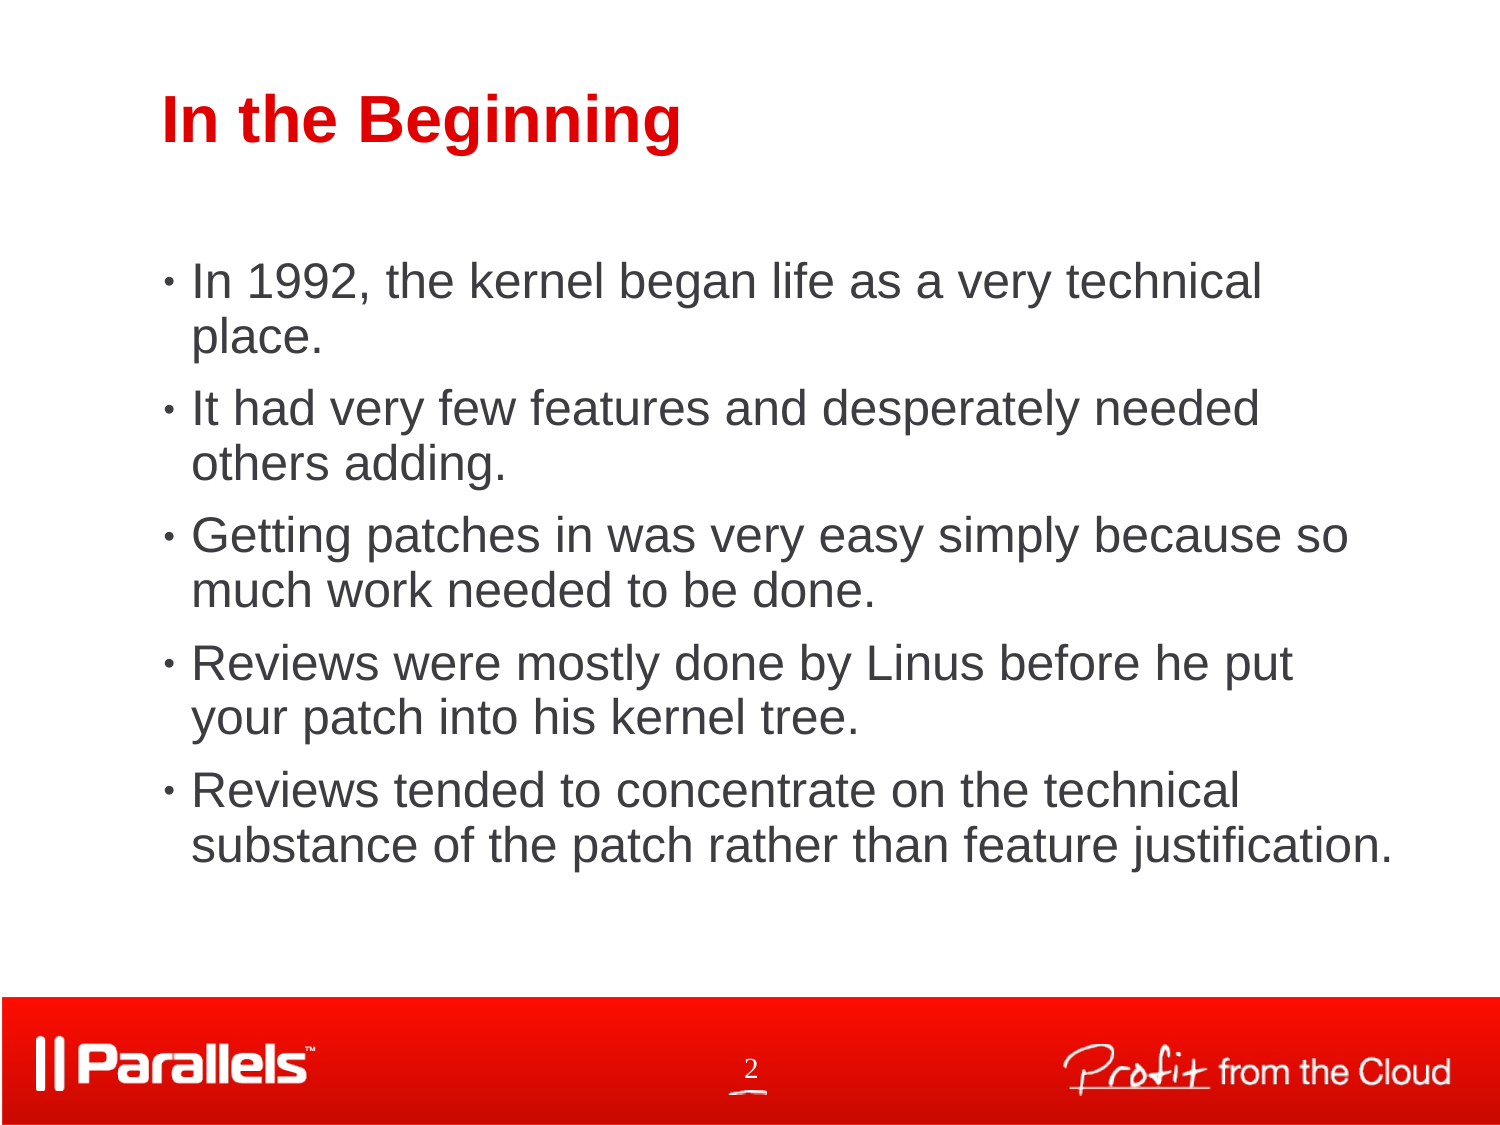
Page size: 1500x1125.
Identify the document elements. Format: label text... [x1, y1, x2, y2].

picture [1049, 1033, 1465, 1096]
picture [36, 1034, 318, 1091]
list In 1992, the kernel began life as a very technical place. It had very few features and desperately needed others adding. Getting patches in was very easy simply because so much work needed to be done. Reviews were mostly done by Linus before he put your patch into his kernel tree. Reviews tended to concentrate on the technical substance of the patch rather than feature justification. [163, 254, 1404, 998]
title In the Beginning [161, 41, 1383, 205]
picture [727, 1090, 767, 1095]
